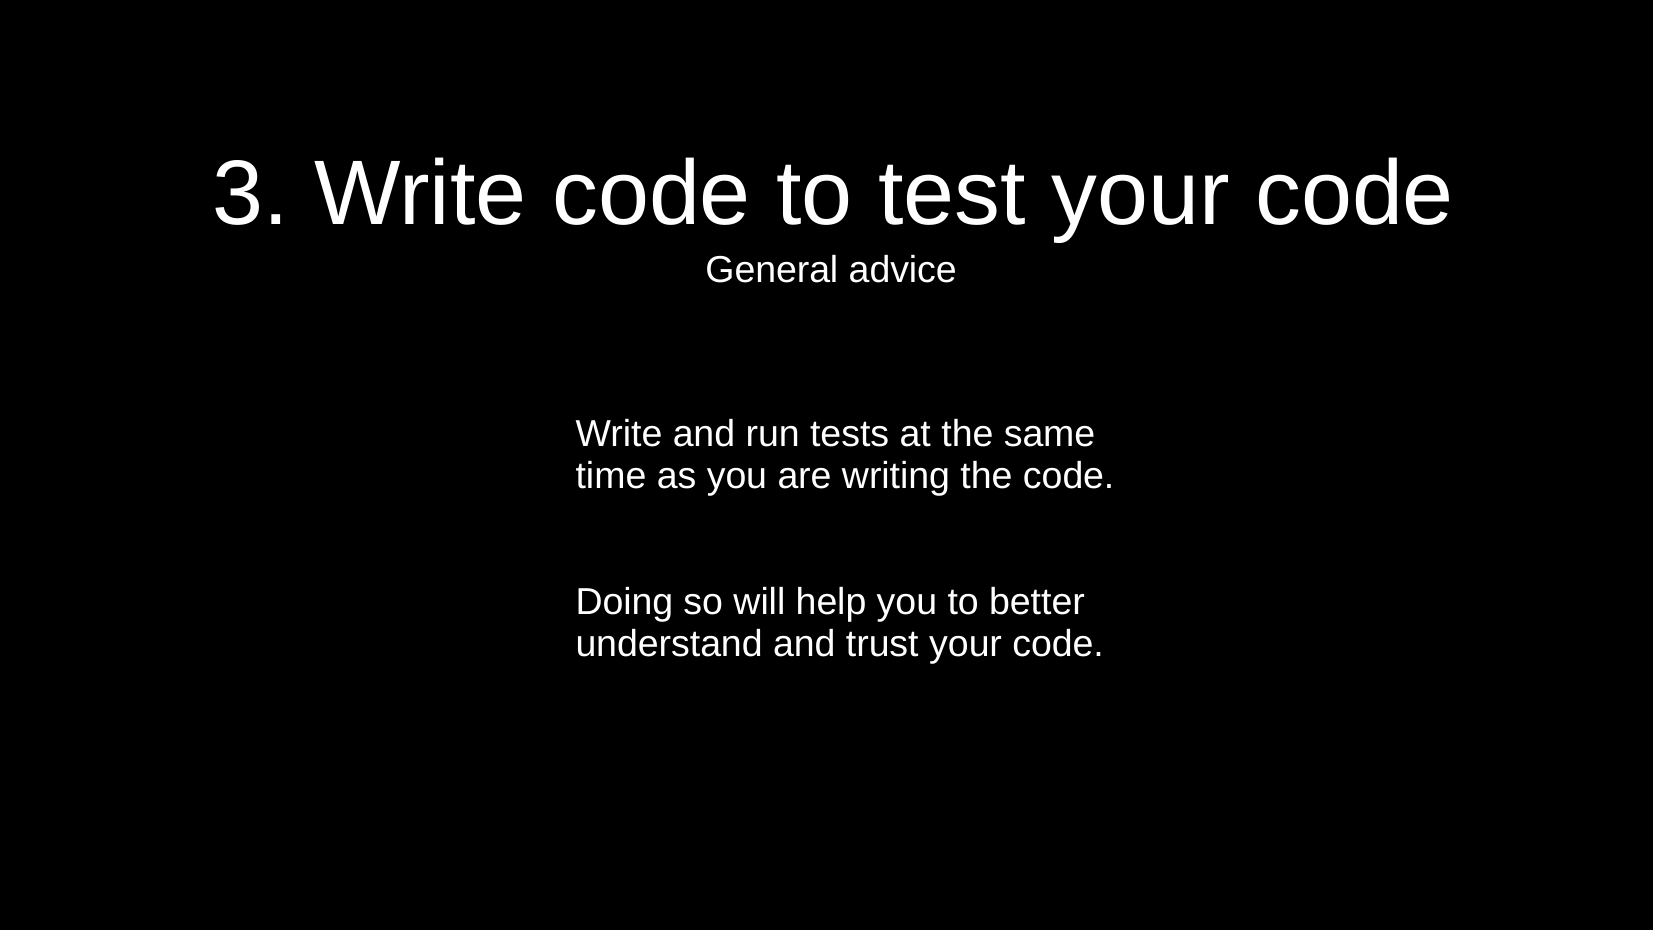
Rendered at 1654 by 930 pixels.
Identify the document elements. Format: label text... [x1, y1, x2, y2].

title 3. Write code to test your code [90, 114, 1578, 271]
text_box Write and run tests at the same time as you are writing the code. Doing so will help you to better understand and trust your code. [560, 405, 1176, 672]
title General advice [87, 191, 1576, 348]
